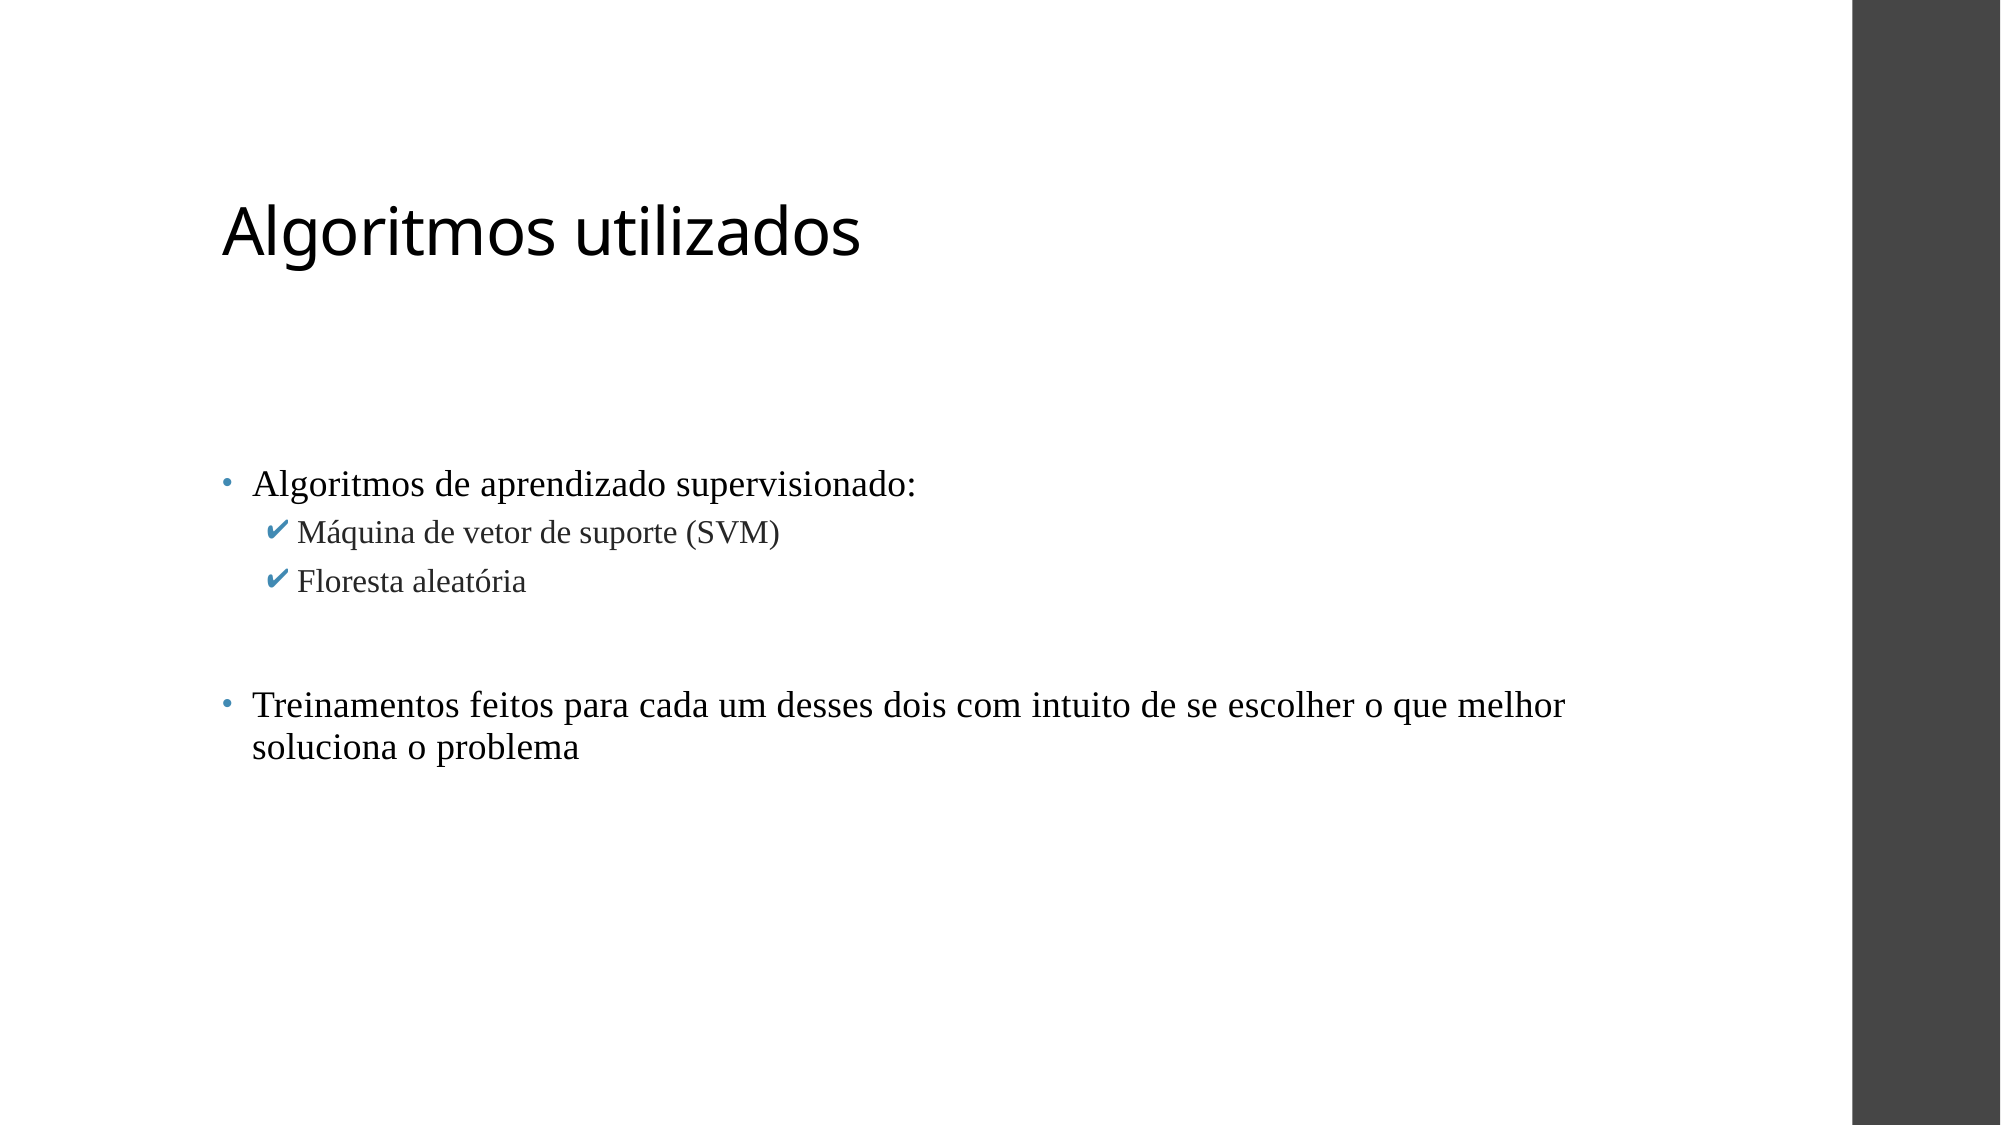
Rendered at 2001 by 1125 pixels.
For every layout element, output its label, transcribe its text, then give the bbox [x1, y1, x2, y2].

list Algoritmos de aprendizado supervisionado: Máquina de vetor de suporte (SVM) Floresta aleatória Treinamentos feitos para cada um desses dois com intuito de se escolher o que melhor soluciona o problema [206, 299, 1617, 1014]
title Algoritmos utilizados [206, 60, 1797, 278]
